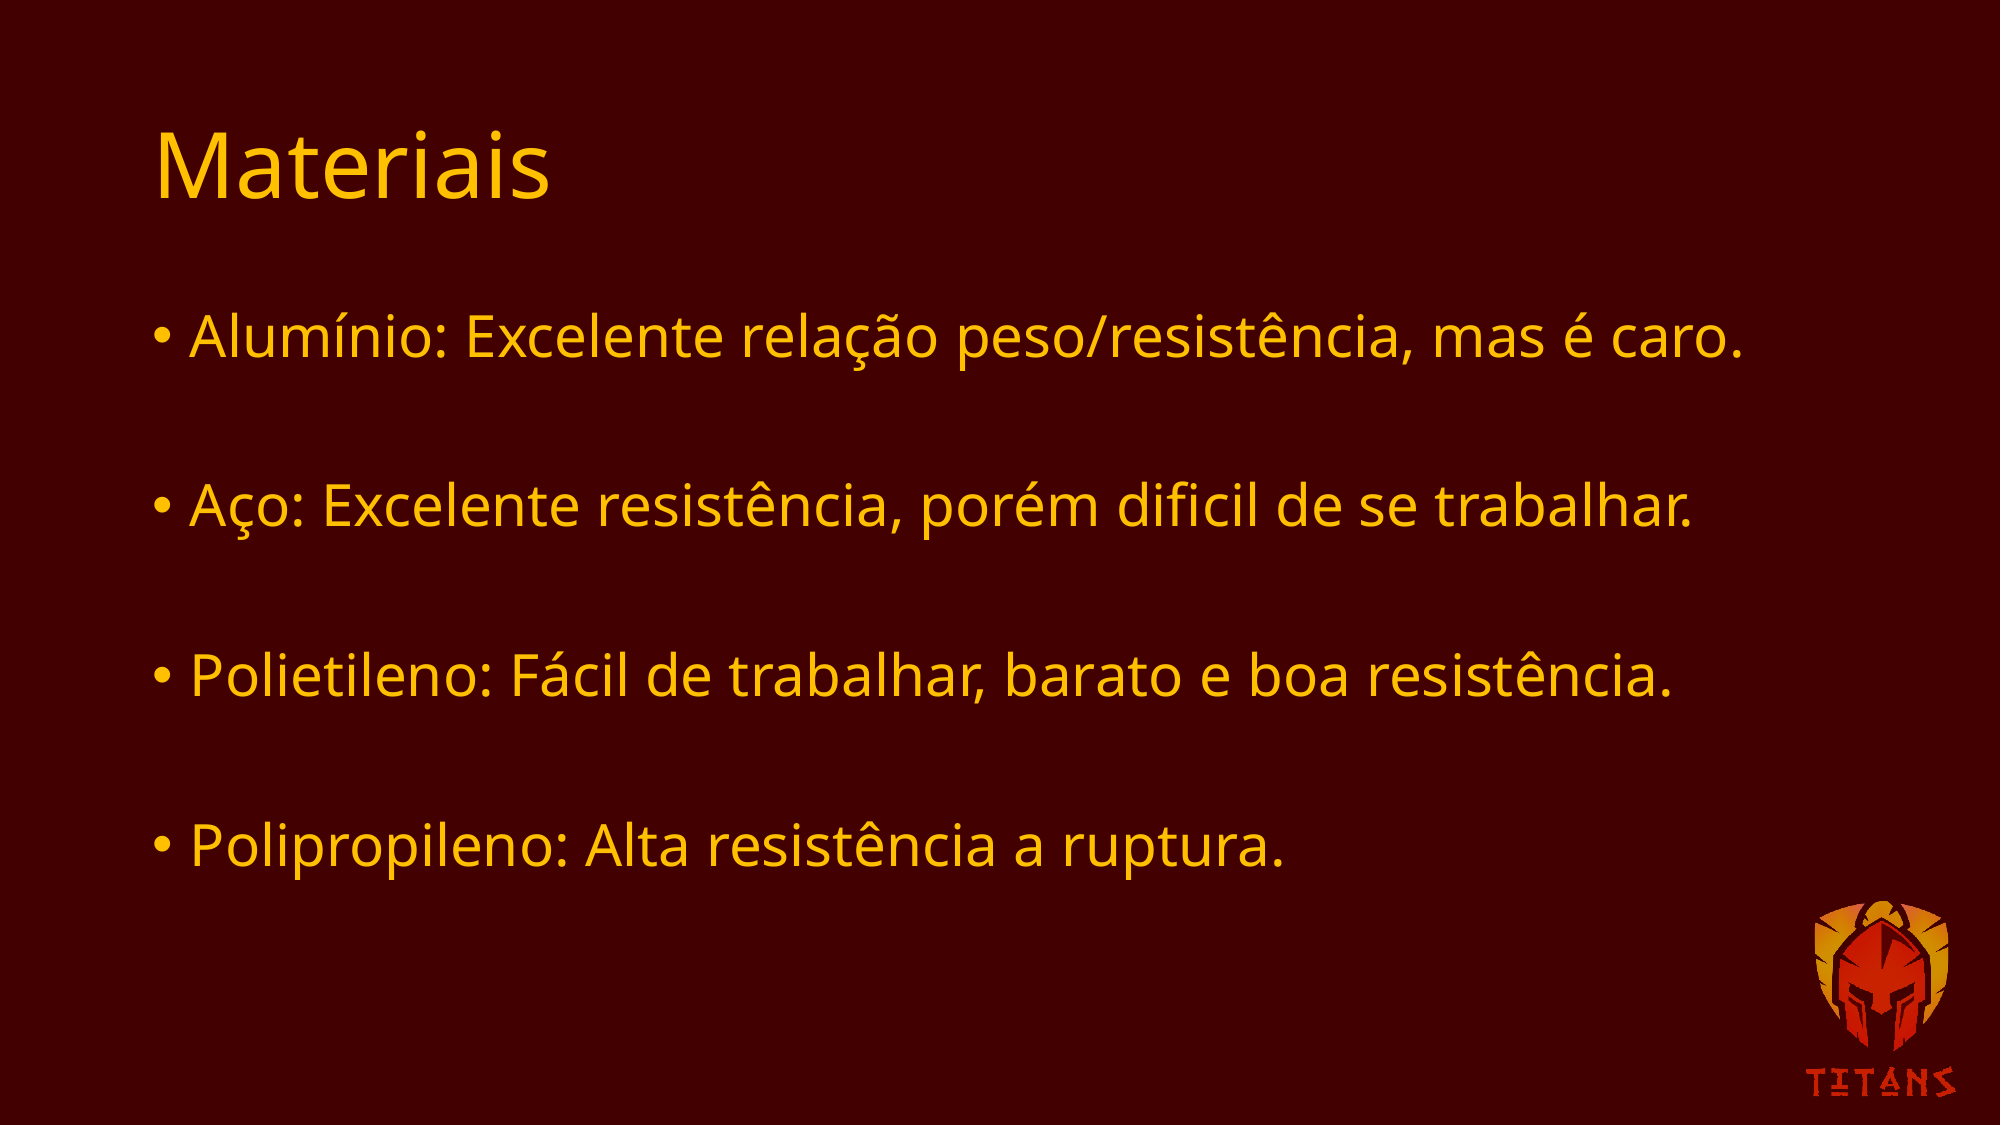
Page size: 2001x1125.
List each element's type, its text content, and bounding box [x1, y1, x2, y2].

title Materiais [137, 59, 1863, 278]
list Alumínio: Excelente relação peso/resistência, mas é caro. Aço: Excelente resistência, porém dificil de se trabalhar. Polietileno: Fácil de trabalhar, barato e boa resistência. Polipropileno: Alta resistência a ruptura. [137, 299, 1863, 1014]
picture [1749, 888, 2000, 1125]
